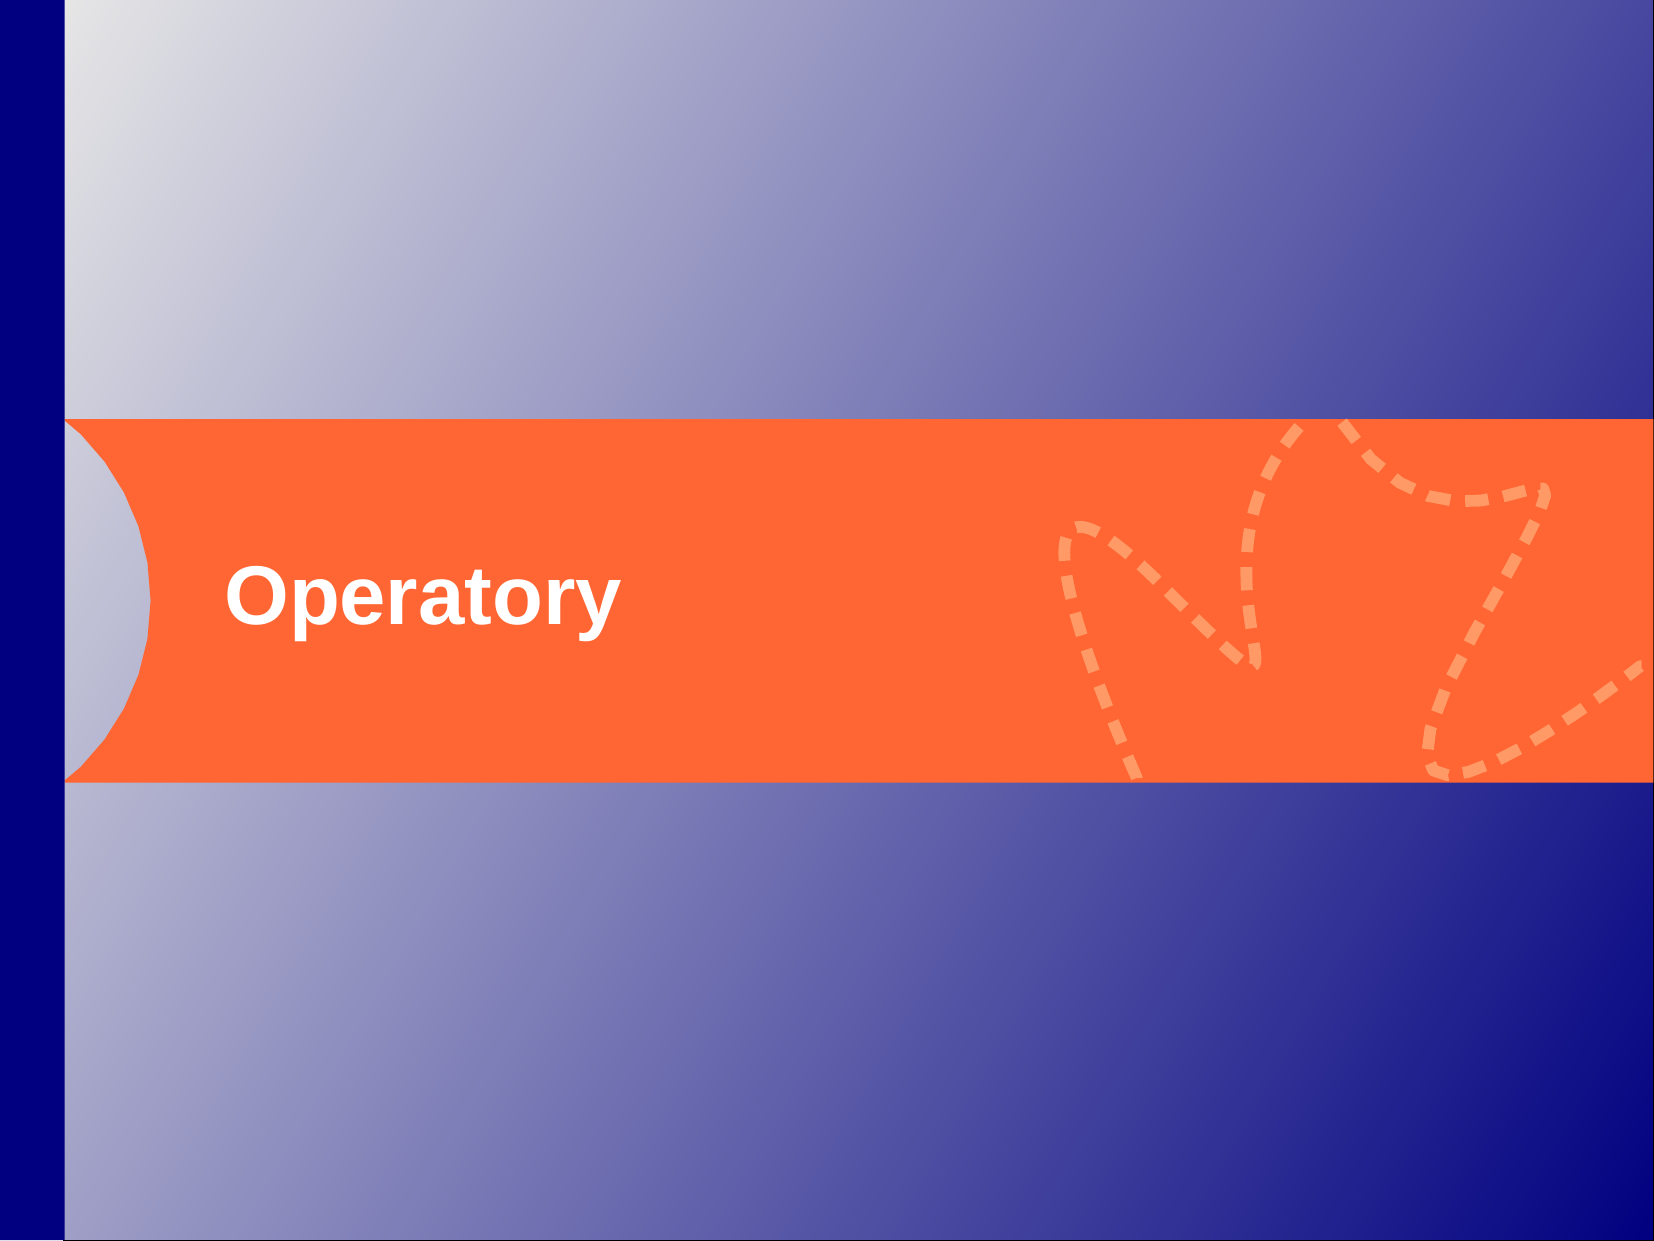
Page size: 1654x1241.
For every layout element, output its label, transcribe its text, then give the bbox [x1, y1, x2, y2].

title Operatory [224, 497, 1093, 704]
